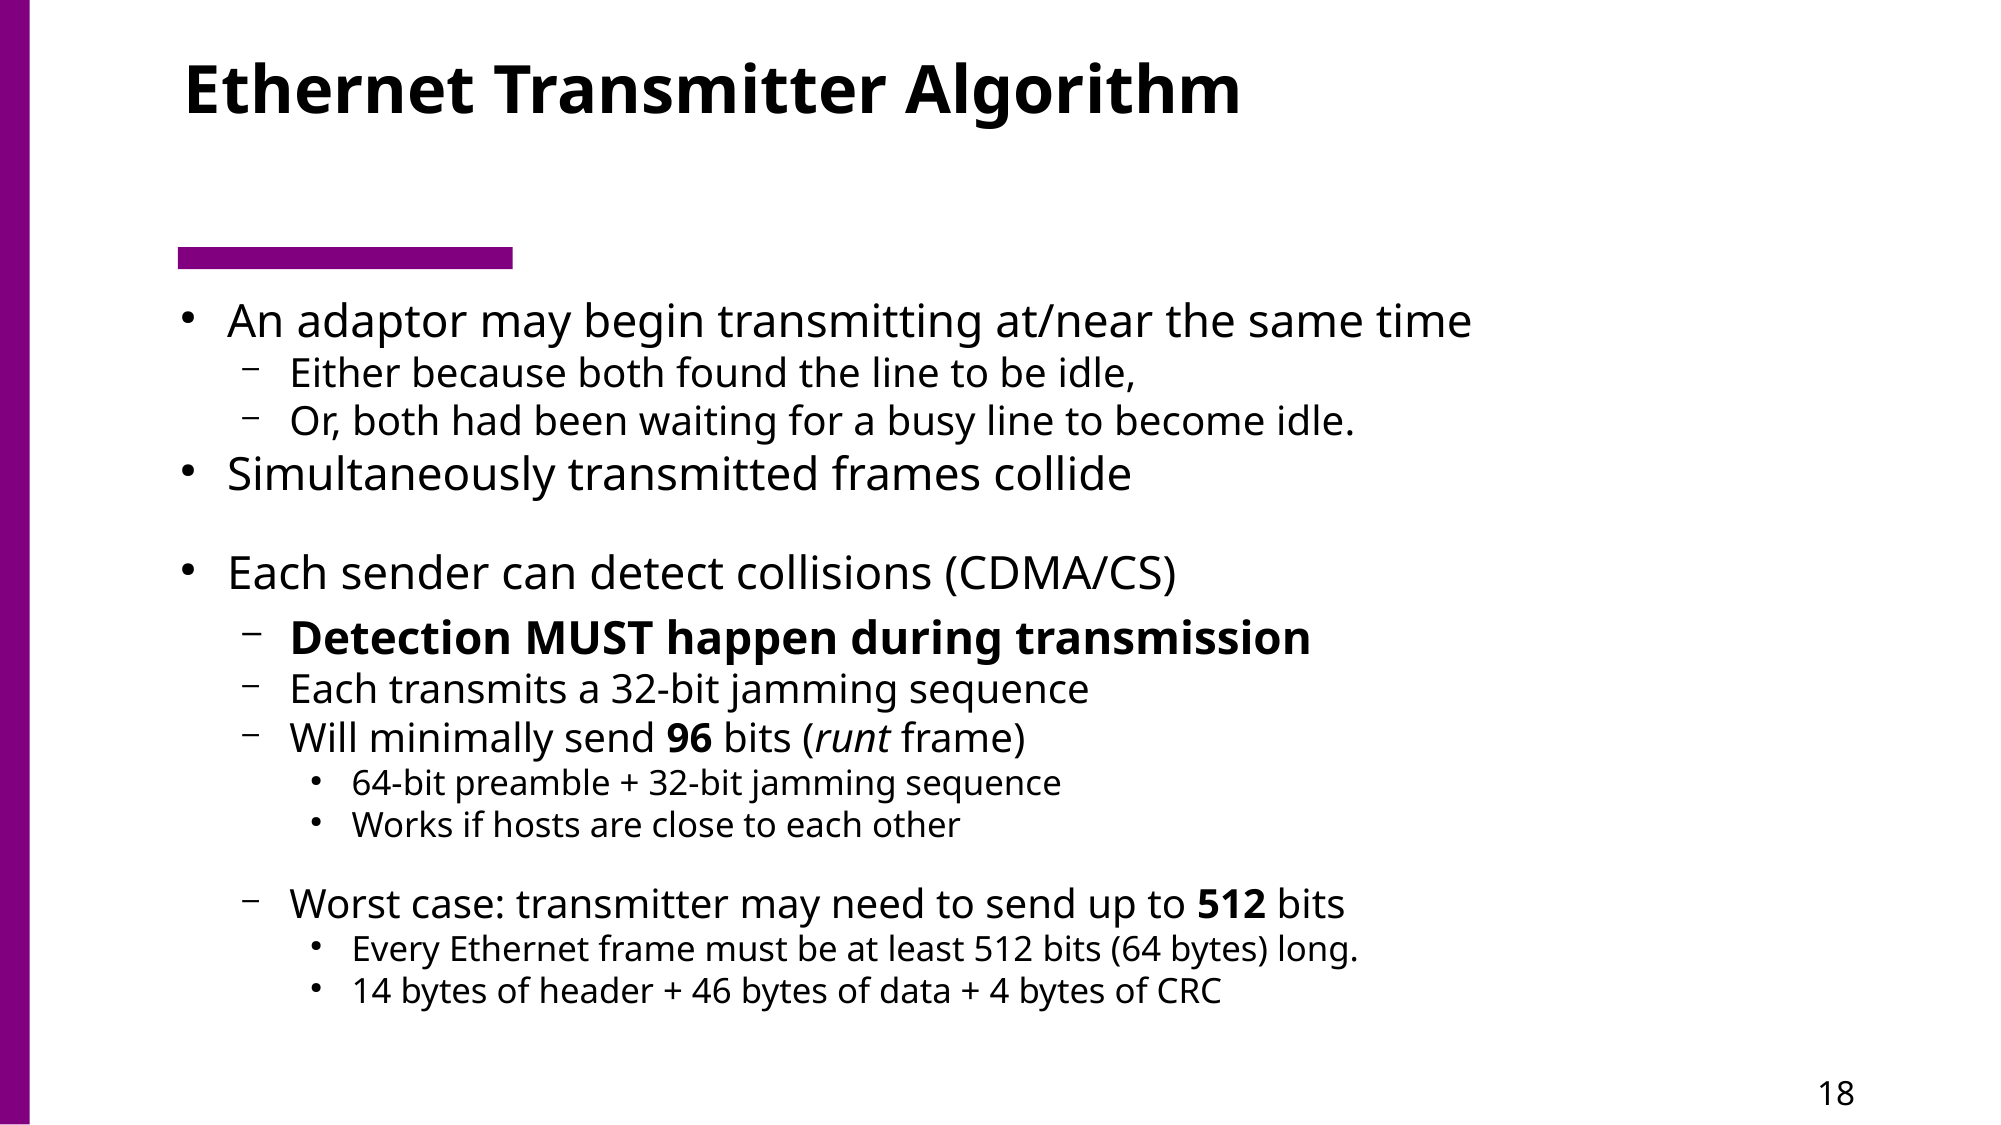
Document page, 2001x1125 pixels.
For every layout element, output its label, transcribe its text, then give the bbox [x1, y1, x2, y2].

list An adaptor may begin transmitting at/near the same time Either because both found the line to be idle, Or, both had been waiting for a busy line to become idle. Simultaneously transmitted frames collide Each sender can detect collisions (CDMA/CS) Detection MUST happen during transmission Each transmits a 32-bit jamming sequence Will minimally send 96 bits (runt frame) 64-bit preamble + 32-bit jamming sequence Works if hosts are close to each other Worst case: transmitter may need to send up to 512 bits Every Ethernet frame must be at least 512 bits (64 bytes) long. 14 bytes of header + 46 bytes of data + 4 bytes of CRC [149, 184, 1959, 1024]
title Ethernet Transmitter Algorithm [133, 0, 1946, 135]
